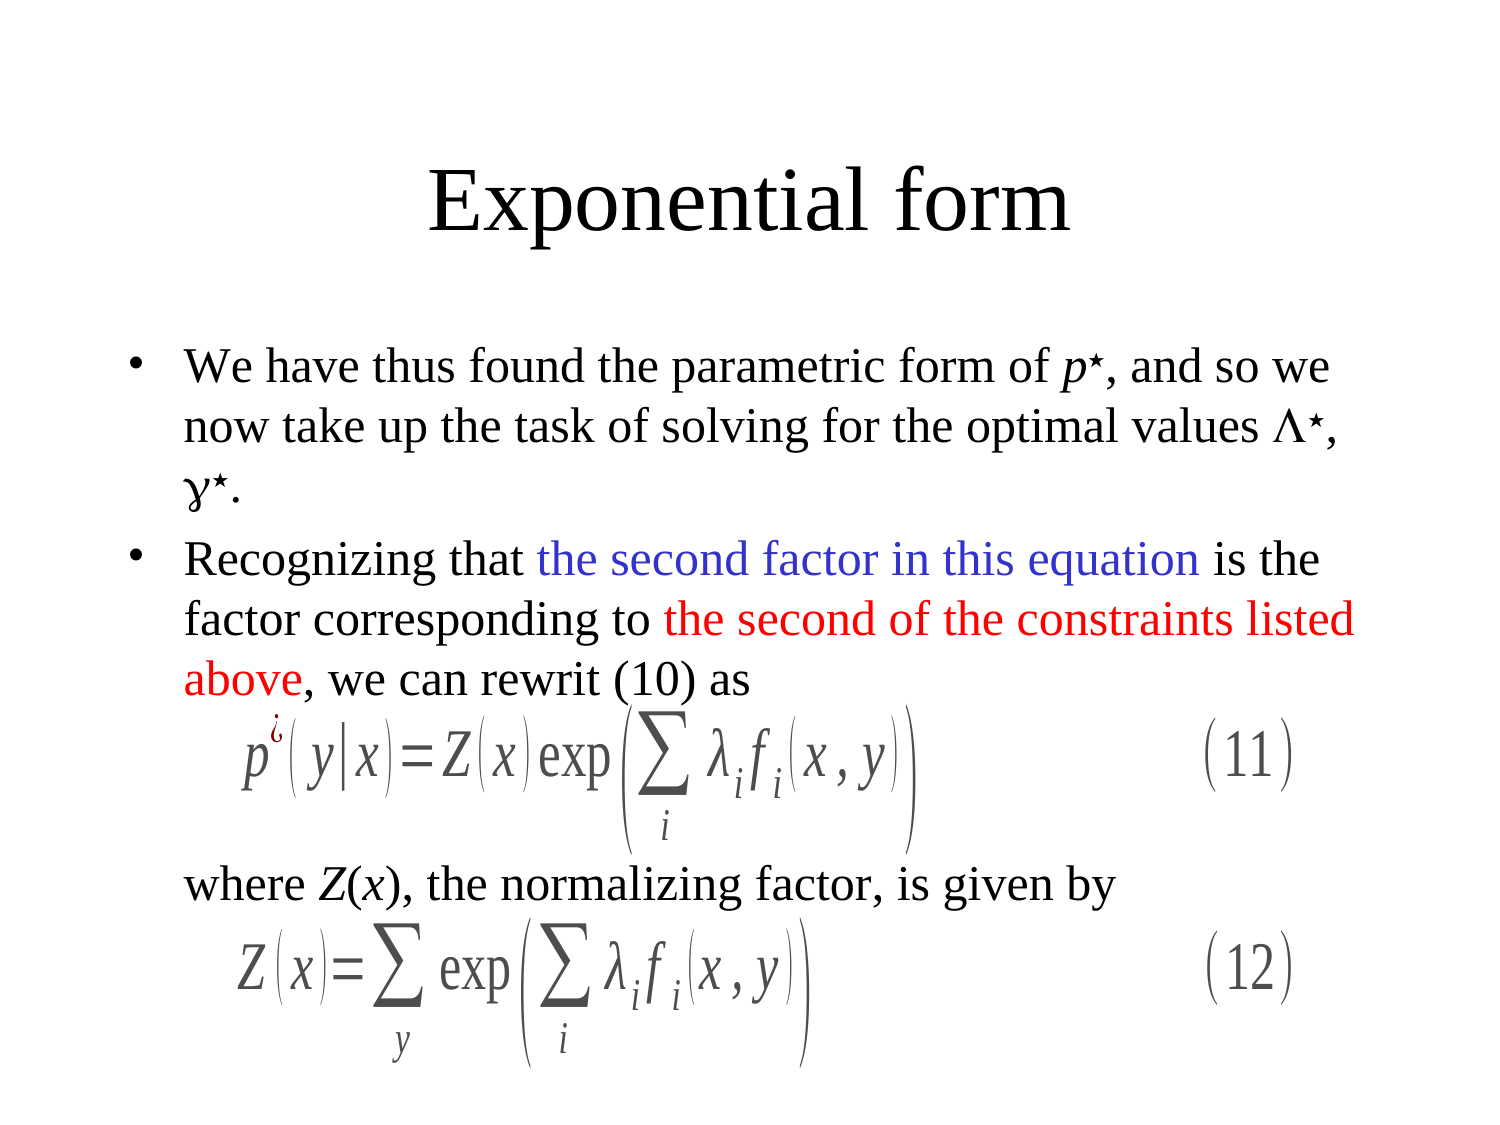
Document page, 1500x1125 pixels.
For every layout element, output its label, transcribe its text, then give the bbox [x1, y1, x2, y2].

chart [225, 912, 1313, 1072]
title Exponential form [112, 99, 1388, 288]
chart [225, 699, 1313, 859]
list We have thus found the parametric form of p★, and so we now take up the task of solving for the optimal values ★, ★. Recognizing that the second factor in this equation is the factor corresponding to the second of the constraints listed above, we can rewrit (10) as where Z(x), the normalizing factor, is given by [112, 324, 1388, 1001]
